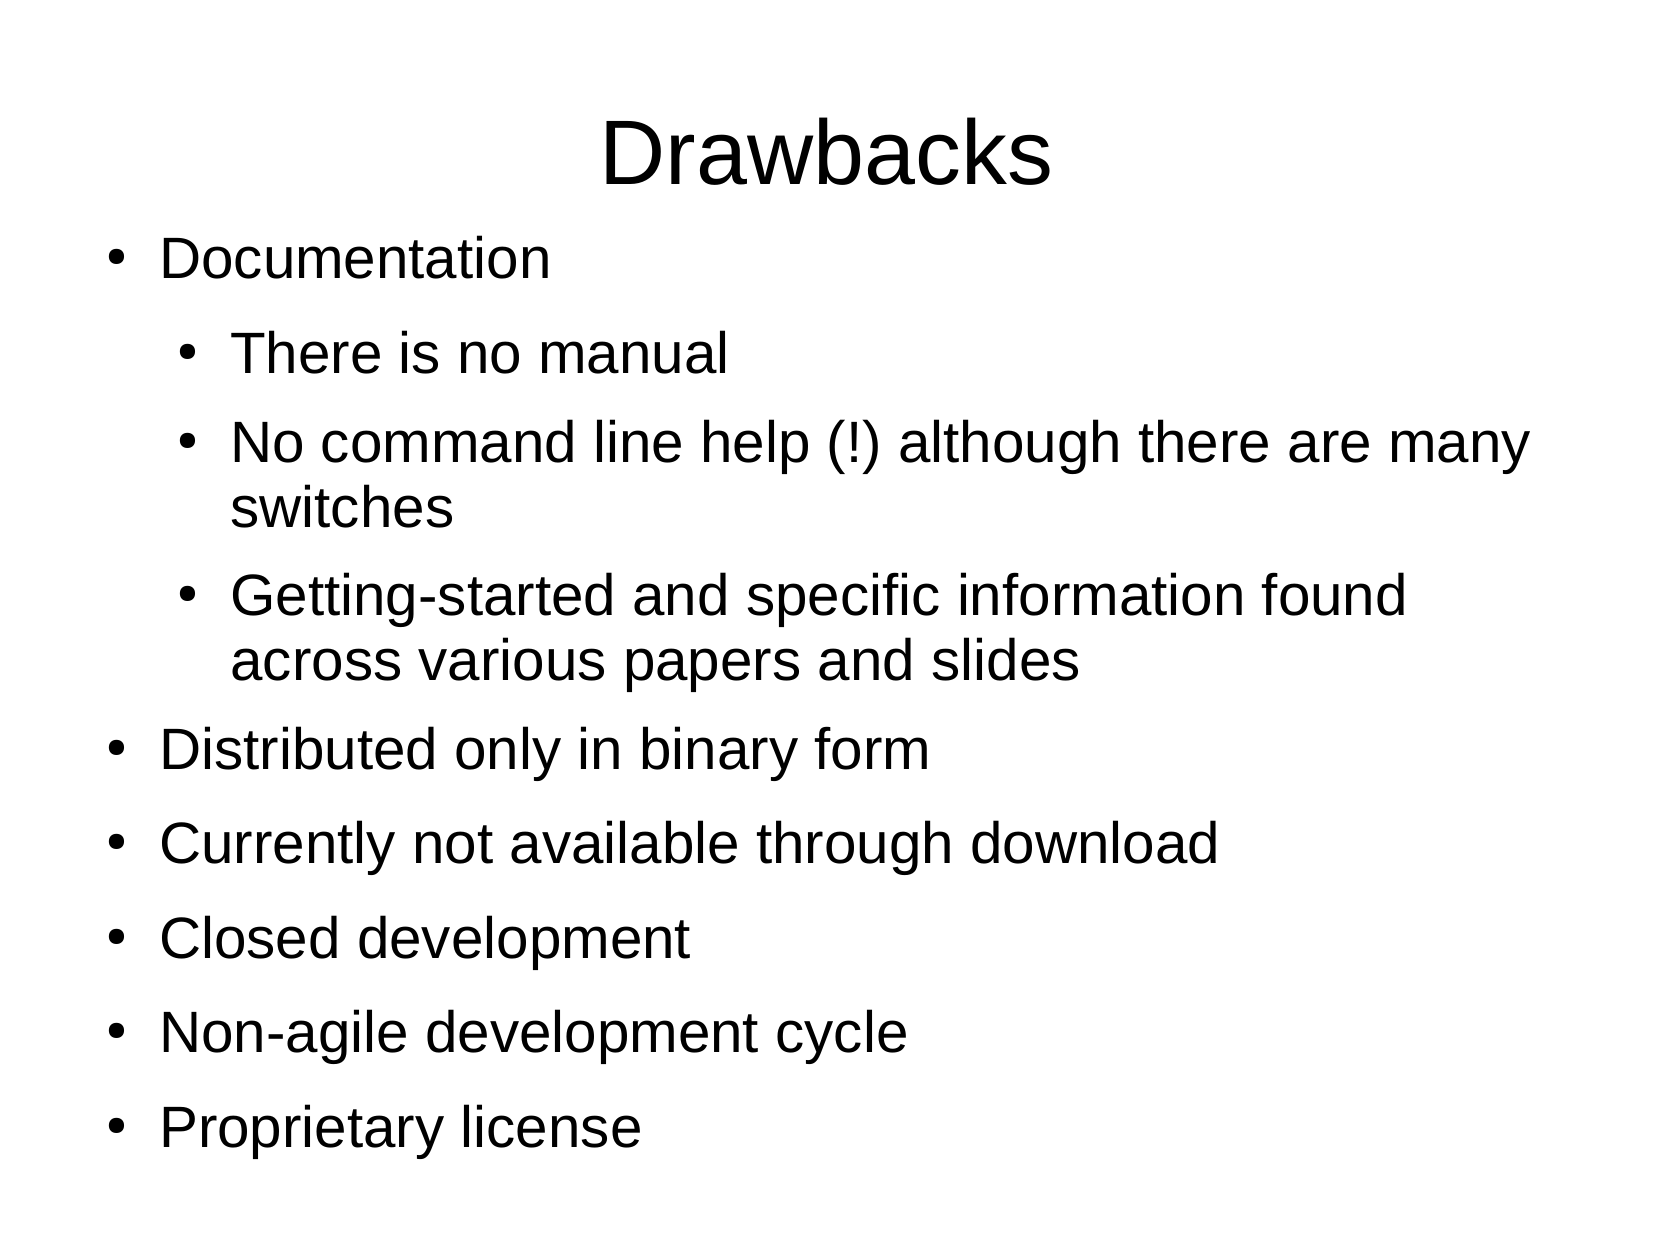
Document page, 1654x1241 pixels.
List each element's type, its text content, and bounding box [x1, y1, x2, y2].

title Drawbacks [82, 49, 1571, 257]
list Documentation There is no manual No command line help (!) although there are many switches Getting-started and specific information found across various papers and slides Distributed only in binary form Currently not available through download Closed development Non-agile development cycle Proprietary license [88, 226, 1577, 1193]
